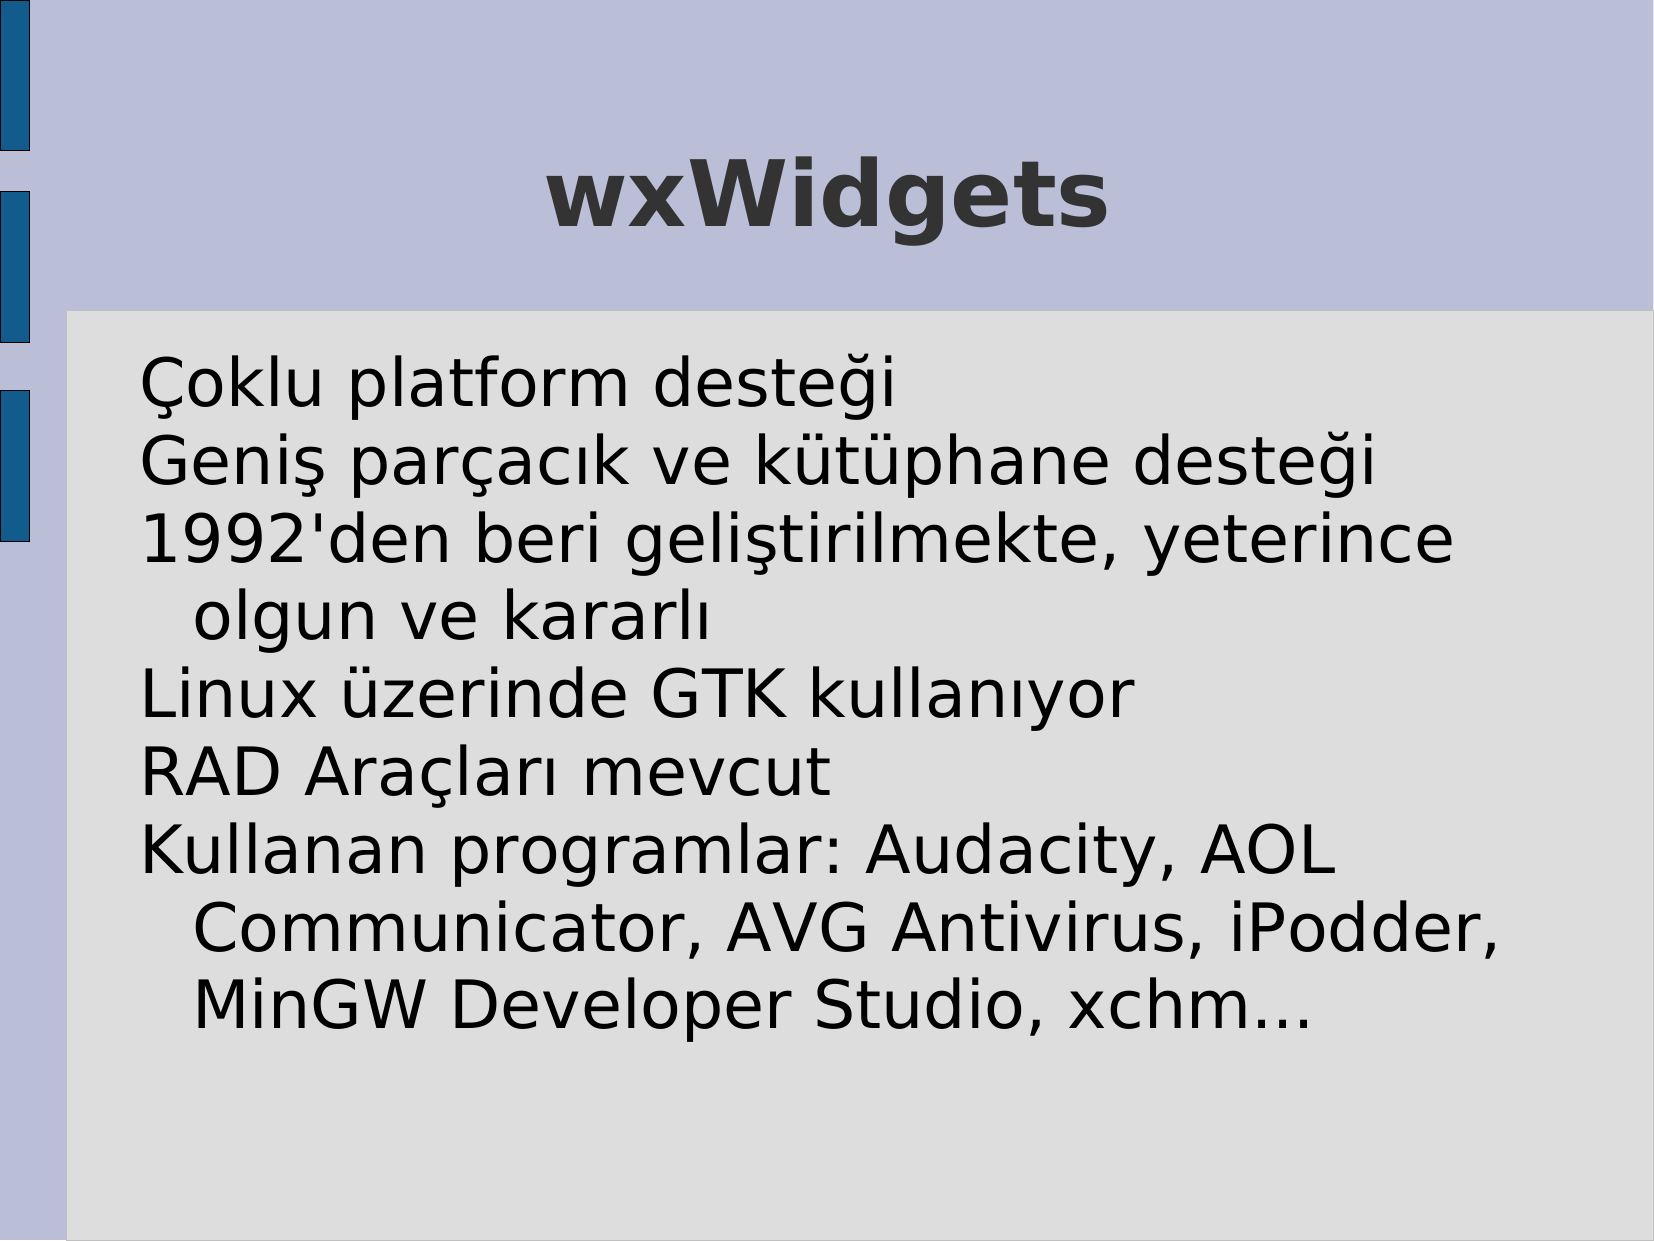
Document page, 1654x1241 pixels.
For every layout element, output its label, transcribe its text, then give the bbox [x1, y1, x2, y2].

list Çoklu platform desteği Geniş parçacık ve kütüphane desteği 1992'den beri geliştirilmekte, yeterince olgun ve kararlı Linux üzerinde GTK kullanıyor RAD Araçları mevcut Kullanan programlar: Audacity, AOL Communicator, AVG Antivirus, iPodder, MinGW Developer Studio, xchm... [121, 344, 1534, 1127]
title wxWidgets [121, 91, 1534, 299]
